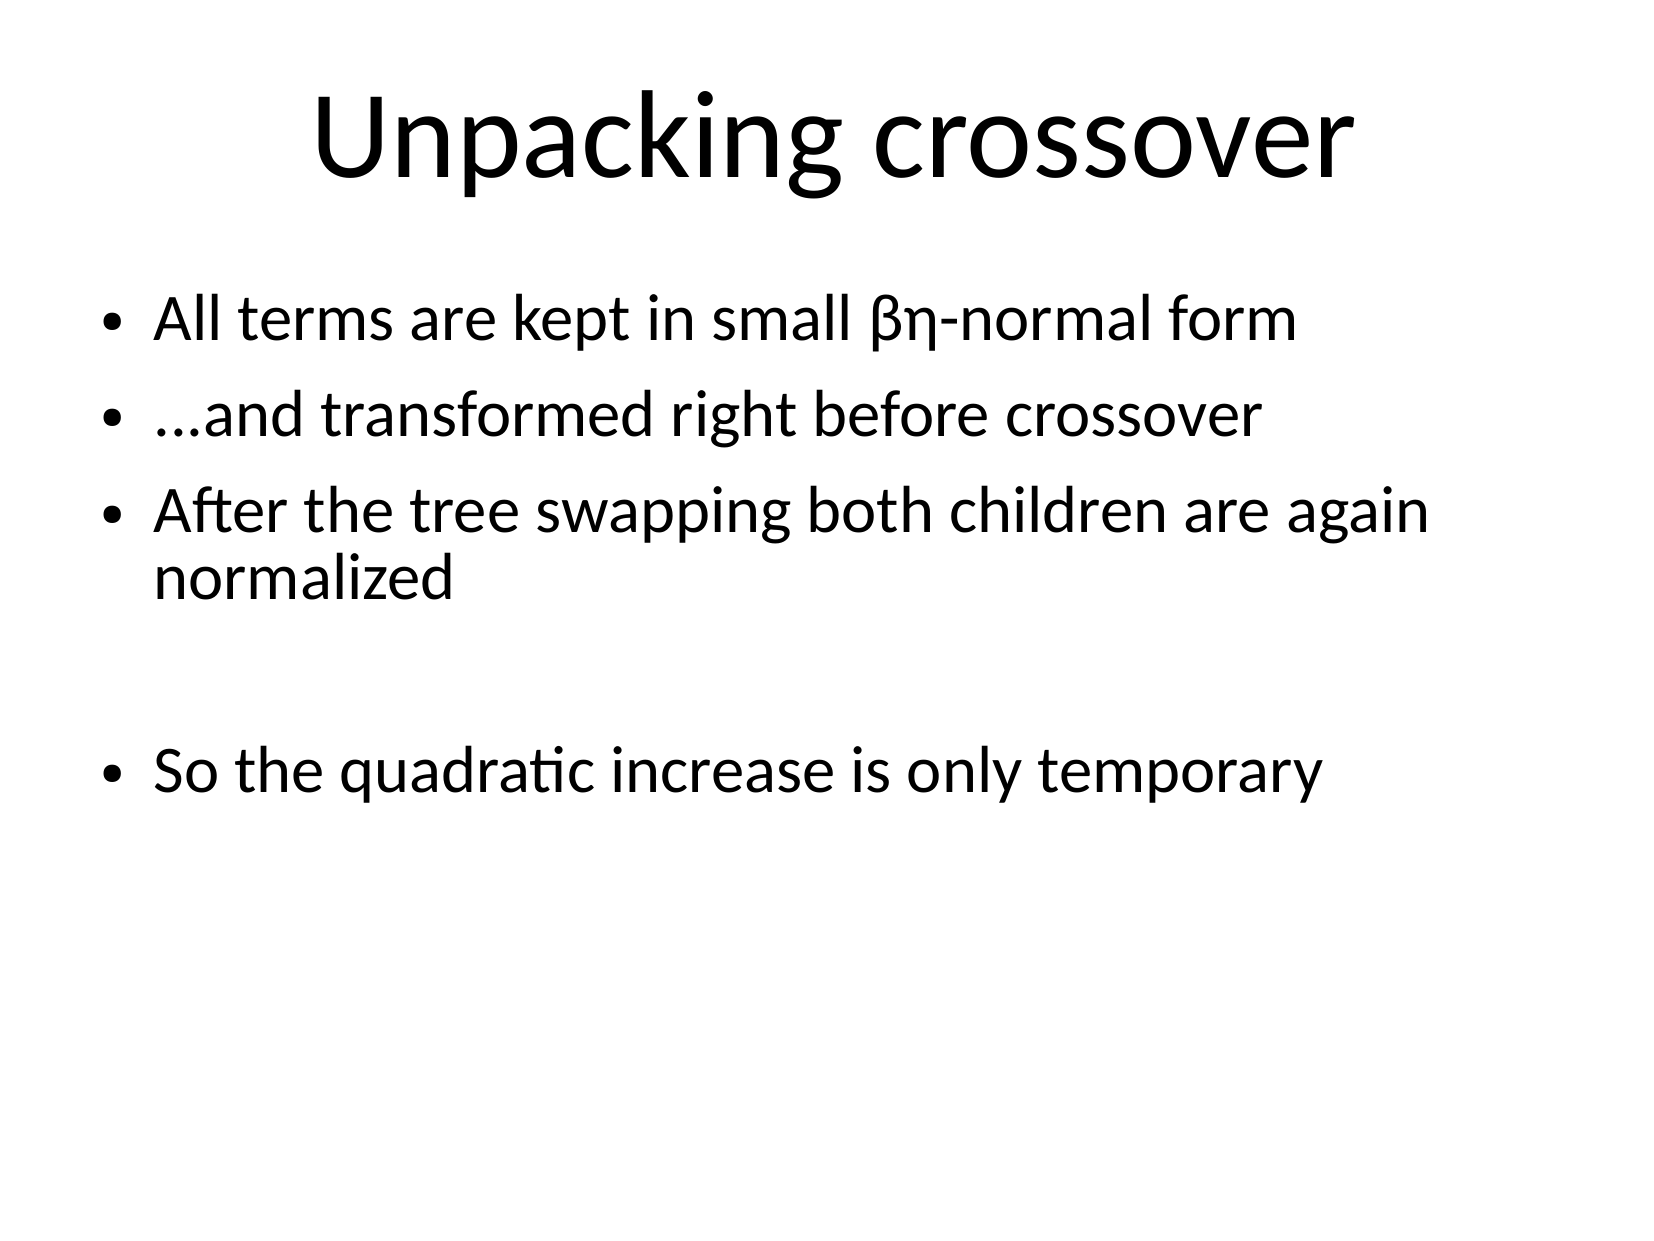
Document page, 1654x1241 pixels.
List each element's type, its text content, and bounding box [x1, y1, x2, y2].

list All terms are kept in small βη-normal form ...and transformed right before crossover After the tree swapping both children are again normalized So the quadratic increase is only temporary [82, 290, 1538, 1156]
title Unpacking crossover [90, 70, 1579, 223]
